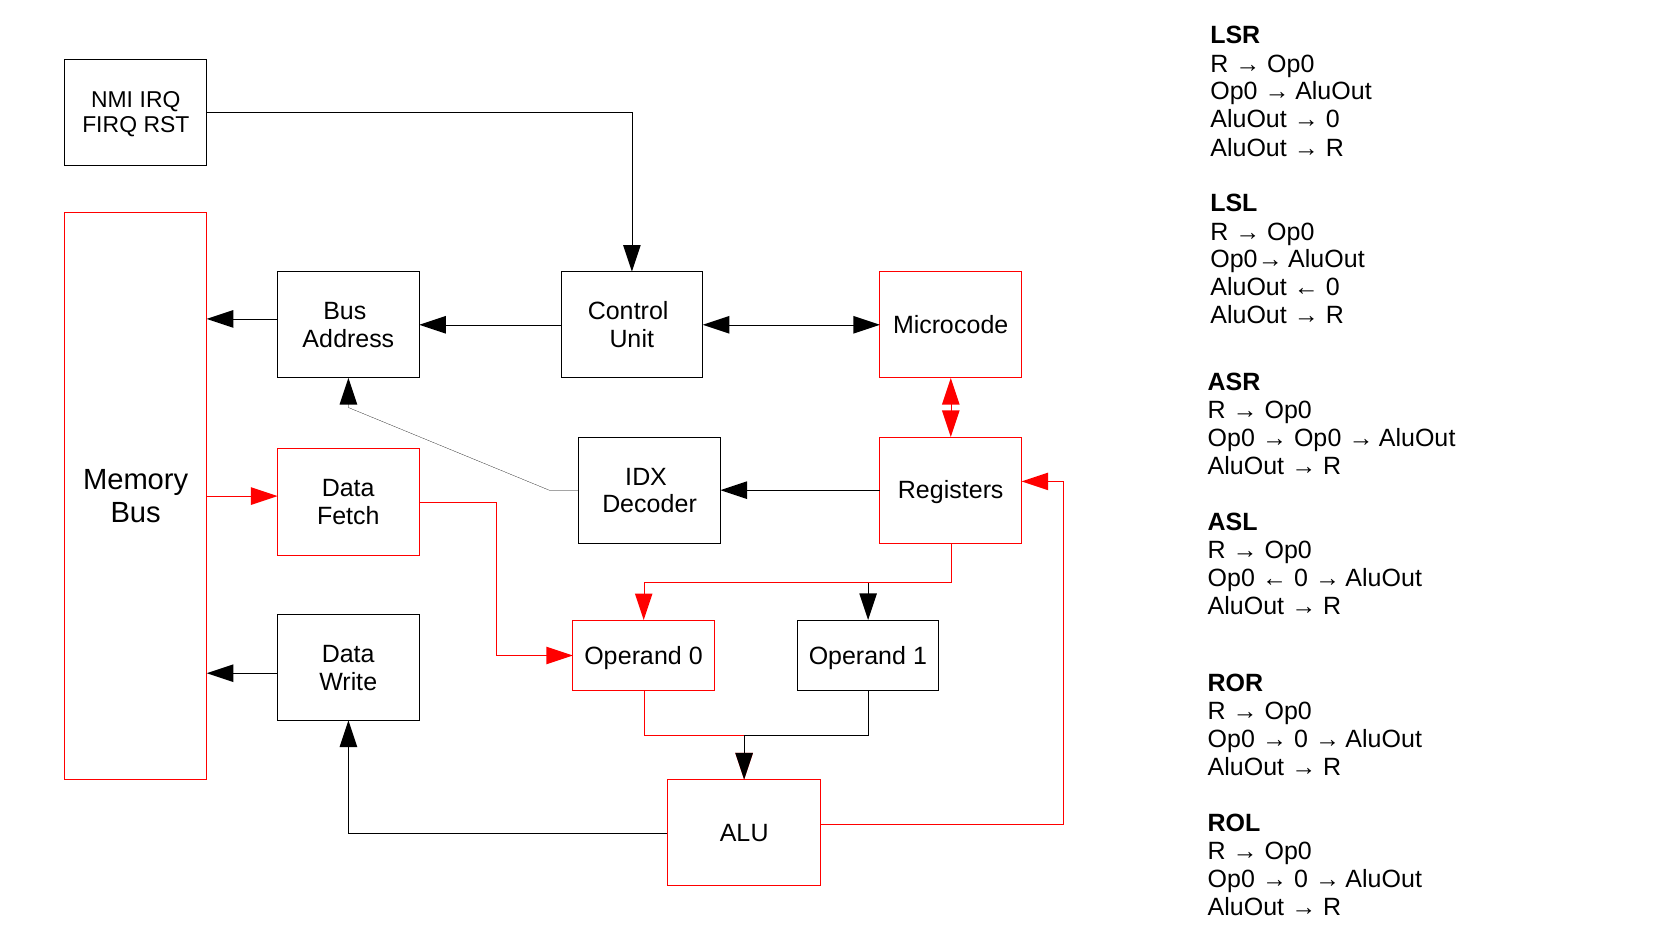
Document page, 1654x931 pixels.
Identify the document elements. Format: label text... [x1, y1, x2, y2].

text_box ASR R → Op0 Op0 → Op0 → AluOut AluOut → R ASL R → Op0 Op0 ← 0 → AluOut AluOut → R [1192, 360, 1595, 627]
text_box Registers [879, 437, 1022, 544]
text_box ROR R → Op0 Op0 → 0 → AluOut AluOut → R ROL R → Op0 Op0 → 0 → AluOut AluOut → R [1192, 661, 1595, 929]
text_box Data Fetch [277, 448, 420, 556]
text_box Data Write [277, 614, 420, 721]
text_box ALU [667, 779, 821, 886]
text_box Operand 1 [797, 620, 939, 691]
text_box Operand 0 [572, 620, 715, 691]
text_box NMI IRQ FIRQ RST [64, 59, 207, 166]
text_box LSR R → Op0 Op0 → AluOut AluOut → 0 AluOut → R LSL R → Op0 Op0→ AluOut AluOut ← 0 AluOut → R [1195, 13, 1598, 337]
text_box Microcode [879, 271, 1022, 378]
text_box Memory Bus [64, 212, 207, 780]
text_box Control Unit [561, 271, 703, 378]
text_box Bus Address [277, 271, 420, 378]
text_box IDX Decoder [578, 437, 721, 544]
